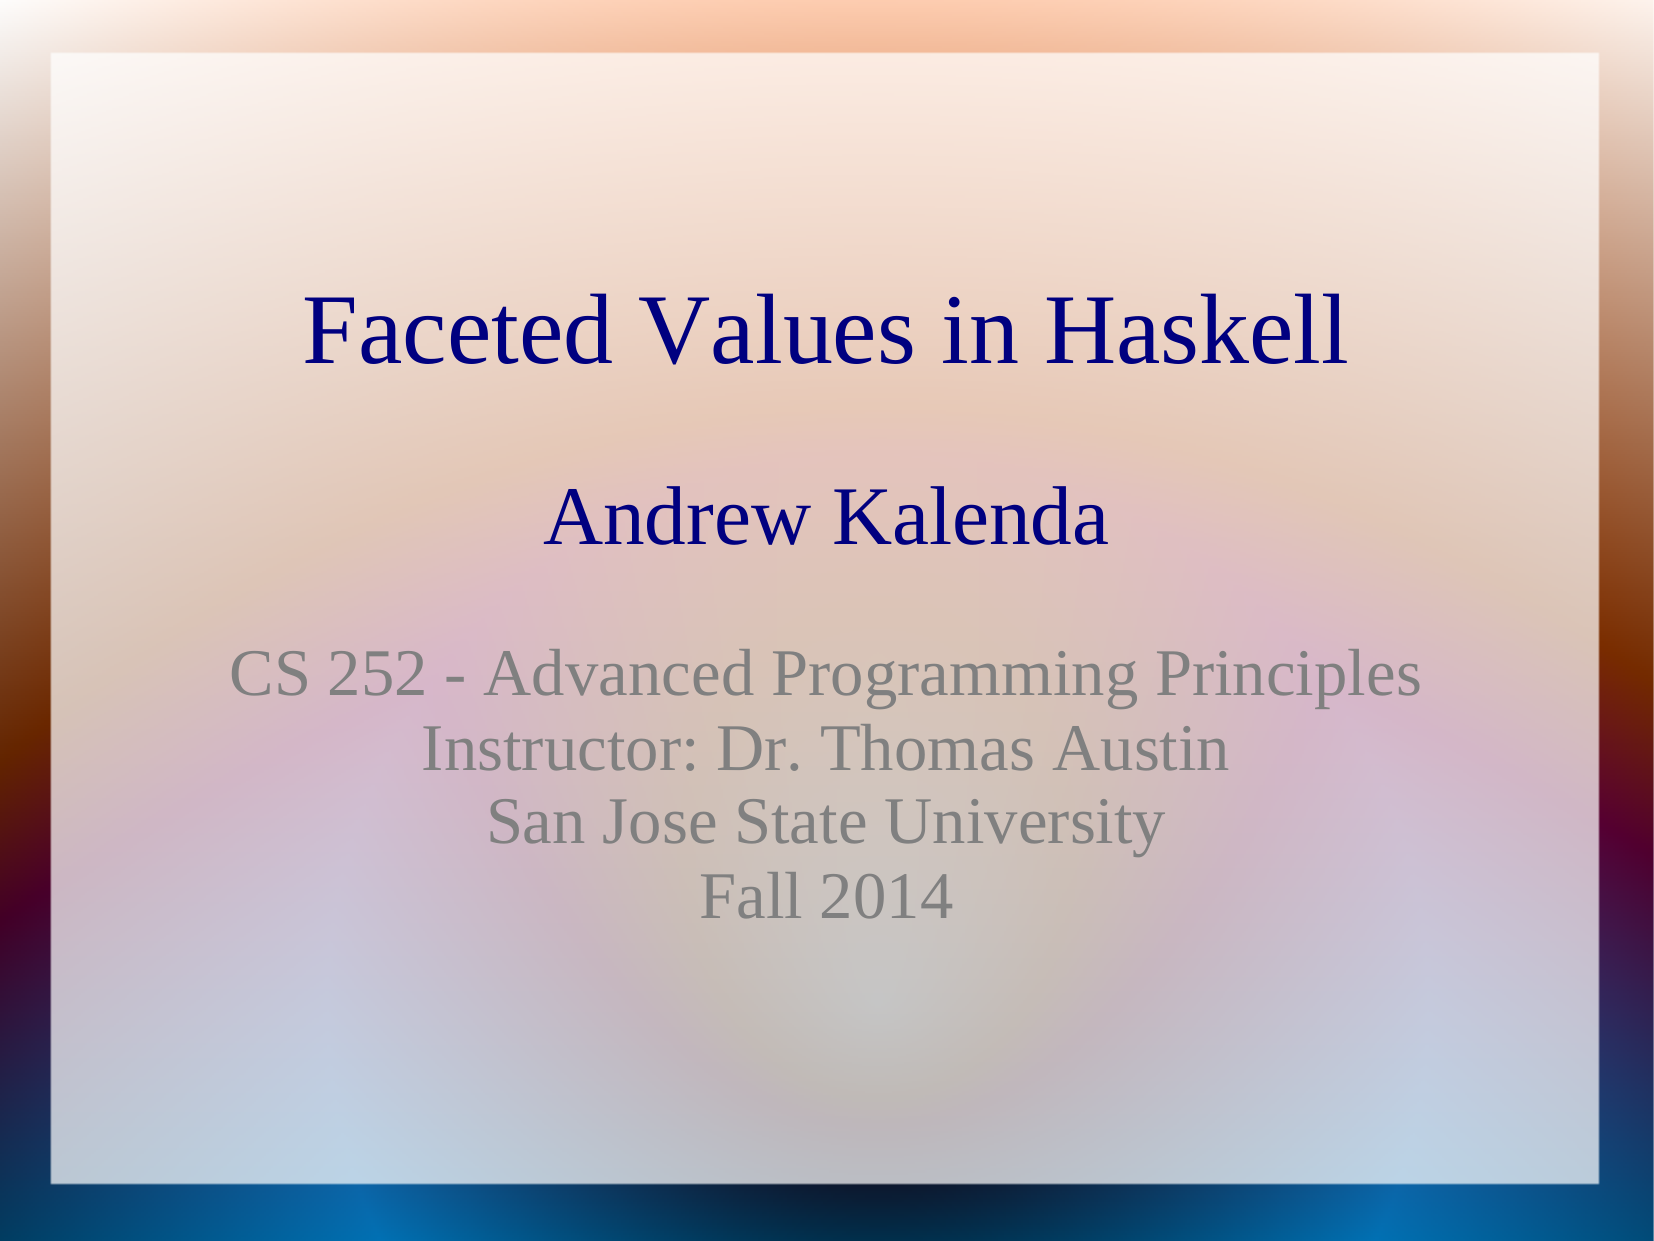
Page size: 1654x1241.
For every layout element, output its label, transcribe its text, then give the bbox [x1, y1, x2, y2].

subtitle Andrew Kalenda CS 252 - Advanced Programming Principles Instructor: Dr. Thomas Austin San Jose State University Fall 2014 [82, 366, 1571, 1111]
title Faceted Values in Haskell [82, 226, 1571, 366]
picture [0, 0, 1654, 1241]
